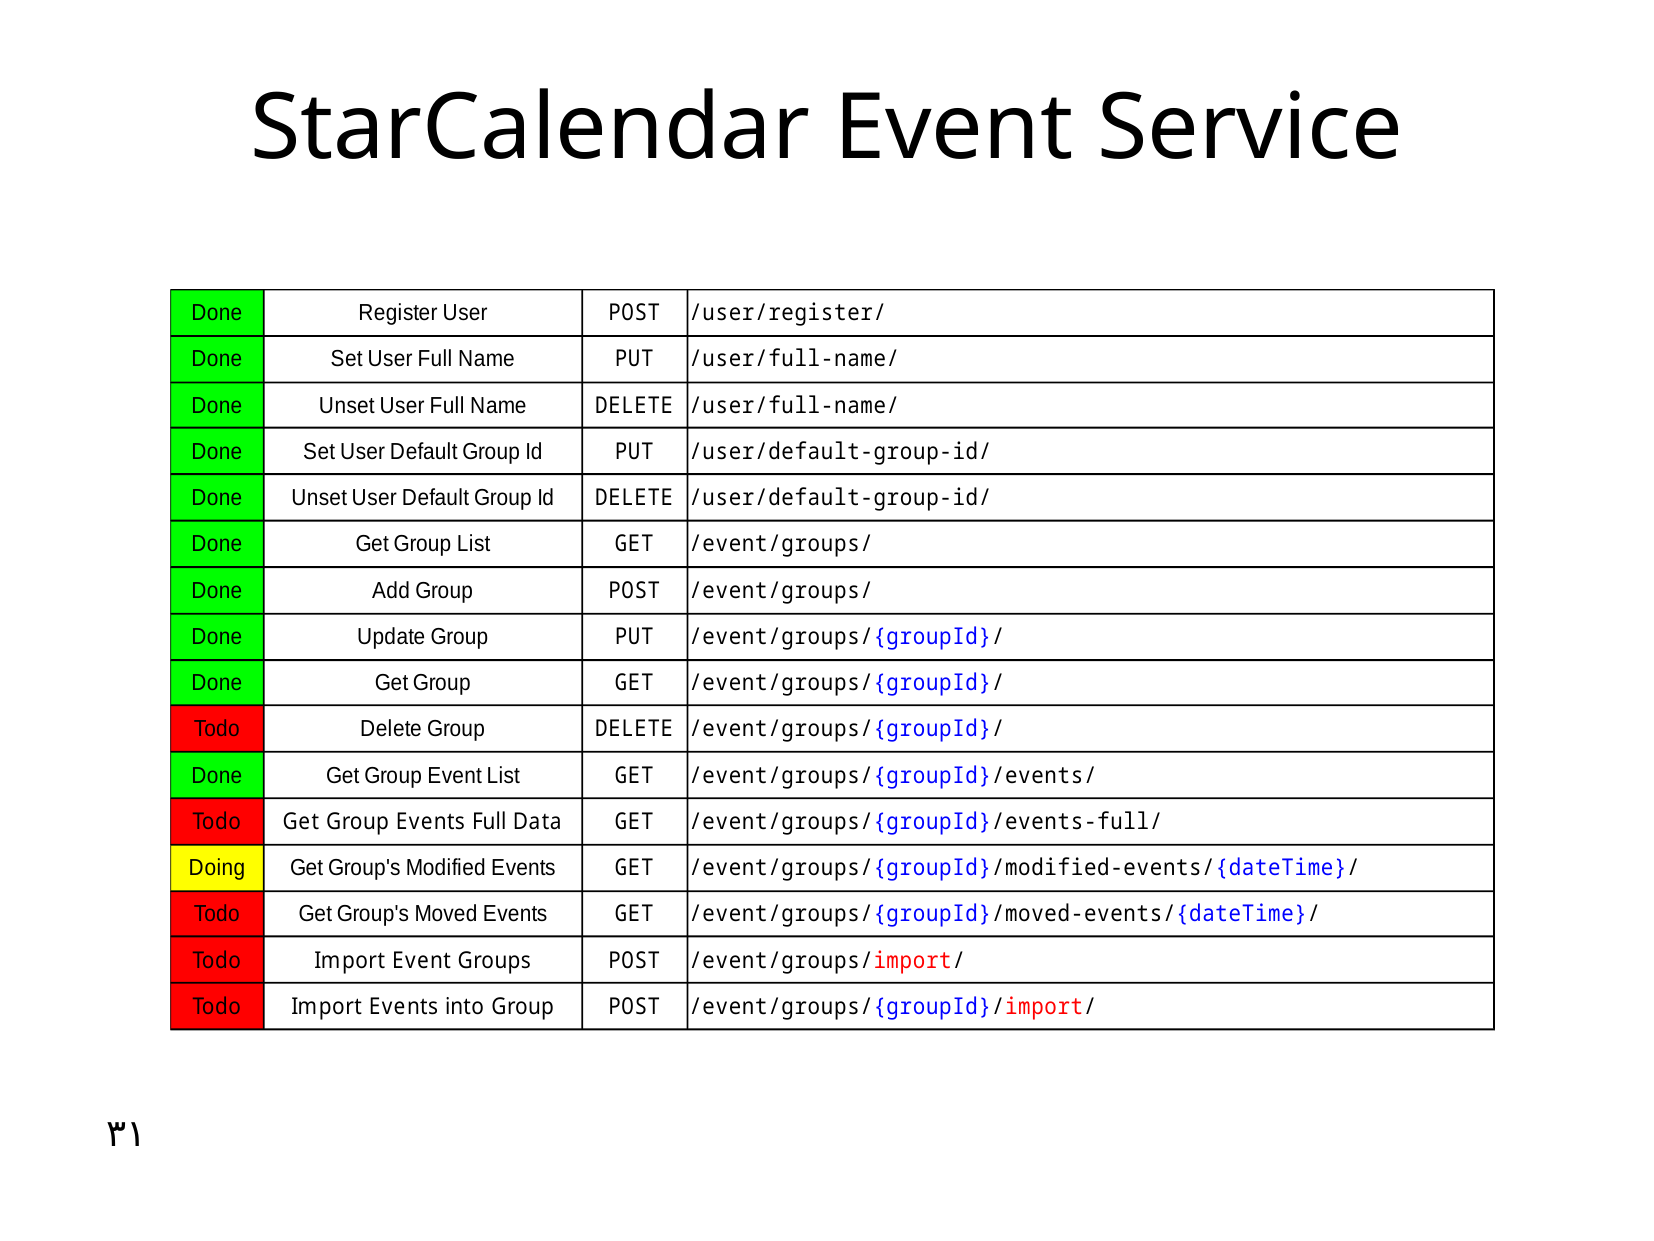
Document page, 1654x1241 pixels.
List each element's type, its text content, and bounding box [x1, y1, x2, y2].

text_box ۳۱ [91, 1104, 163, 1175]
title StarCalendar Event Service [82, 19, 1571, 227]
chart [170, 289, 1629, 1241]
